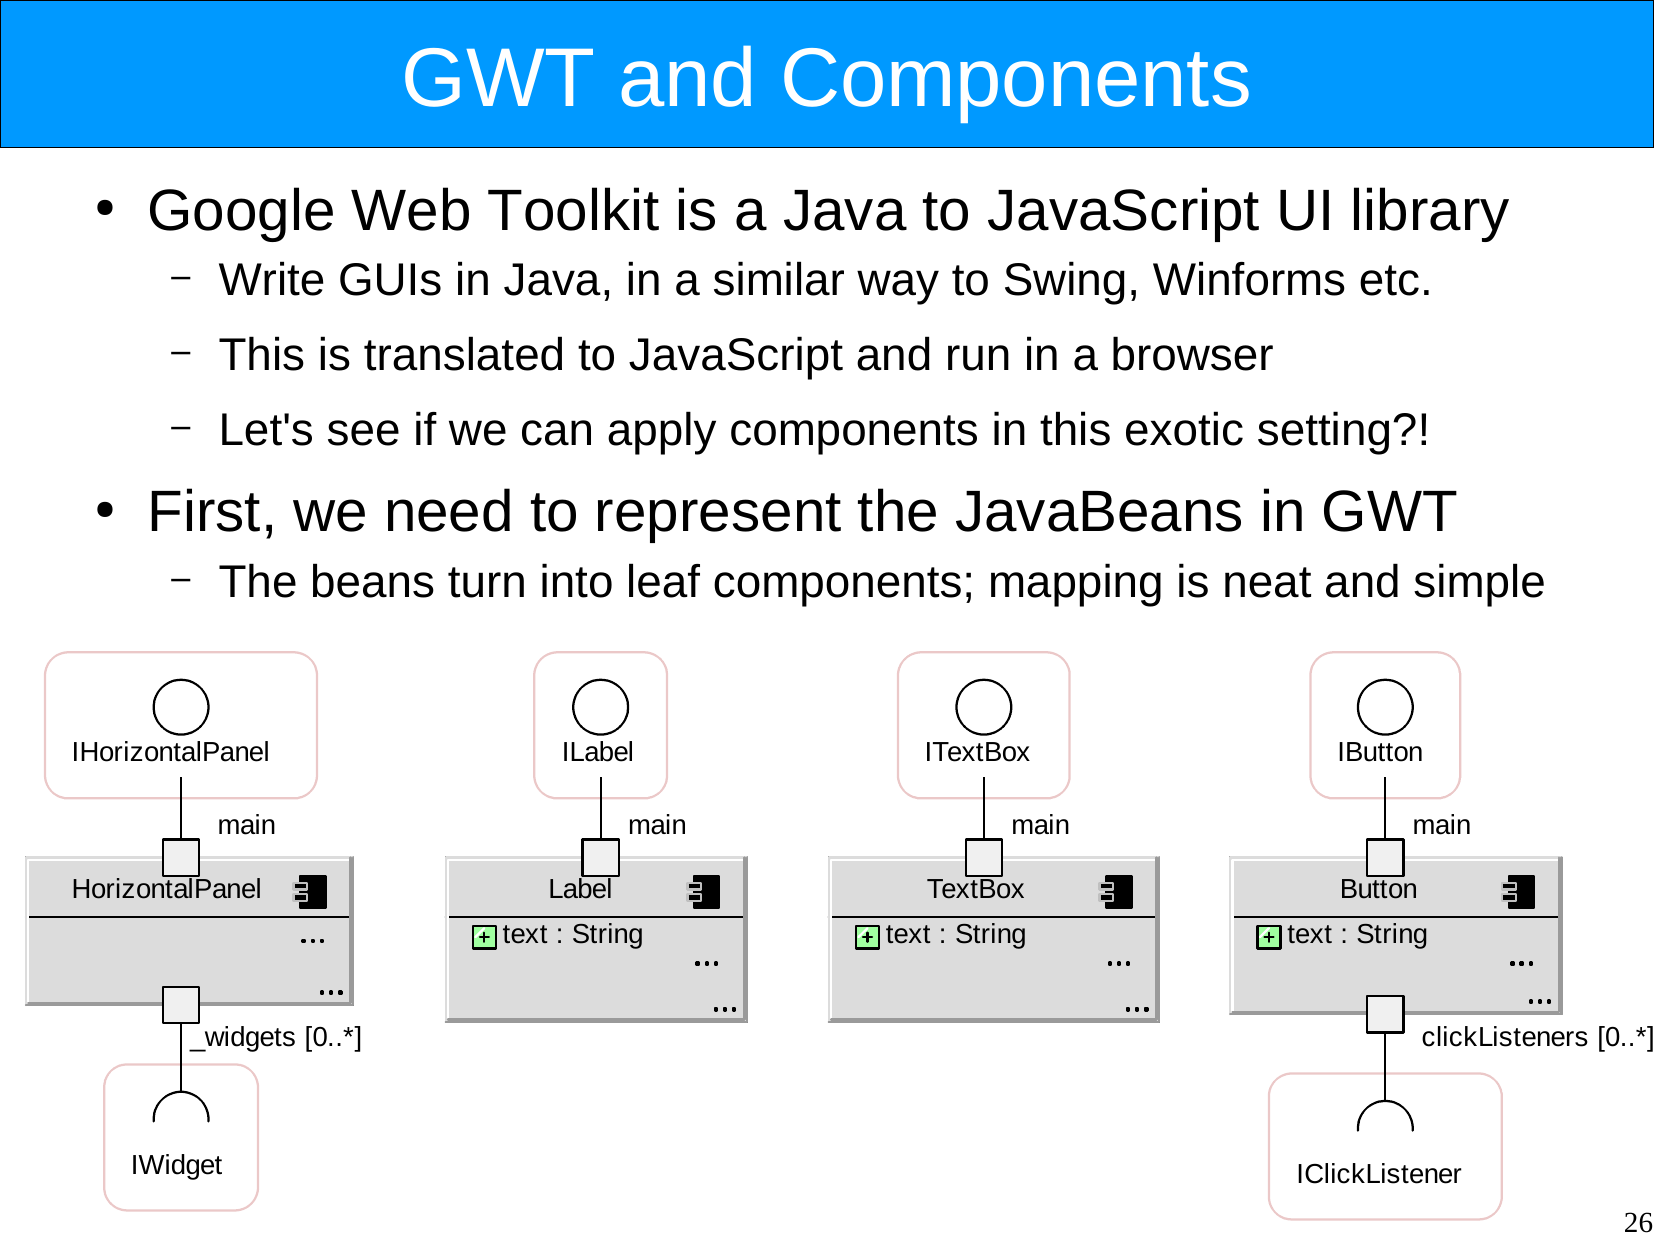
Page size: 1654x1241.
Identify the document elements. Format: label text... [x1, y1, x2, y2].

picture [23, 650, 1654, 1223]
title GWT and Components [82, 13, 1571, 142]
list Google Web Toolkit is a Java to JavaScript UI library Write GUIs in Java, in a similar way to Swing, Winforms etc. This is translated to JavaScript and run in a browser Let's see if we can apply components in this exotic setting?! First, we need to represent the JavaBeans in GWT The beans turn into leaf components; mapping is neat and simple [76, 177, 1565, 650]
